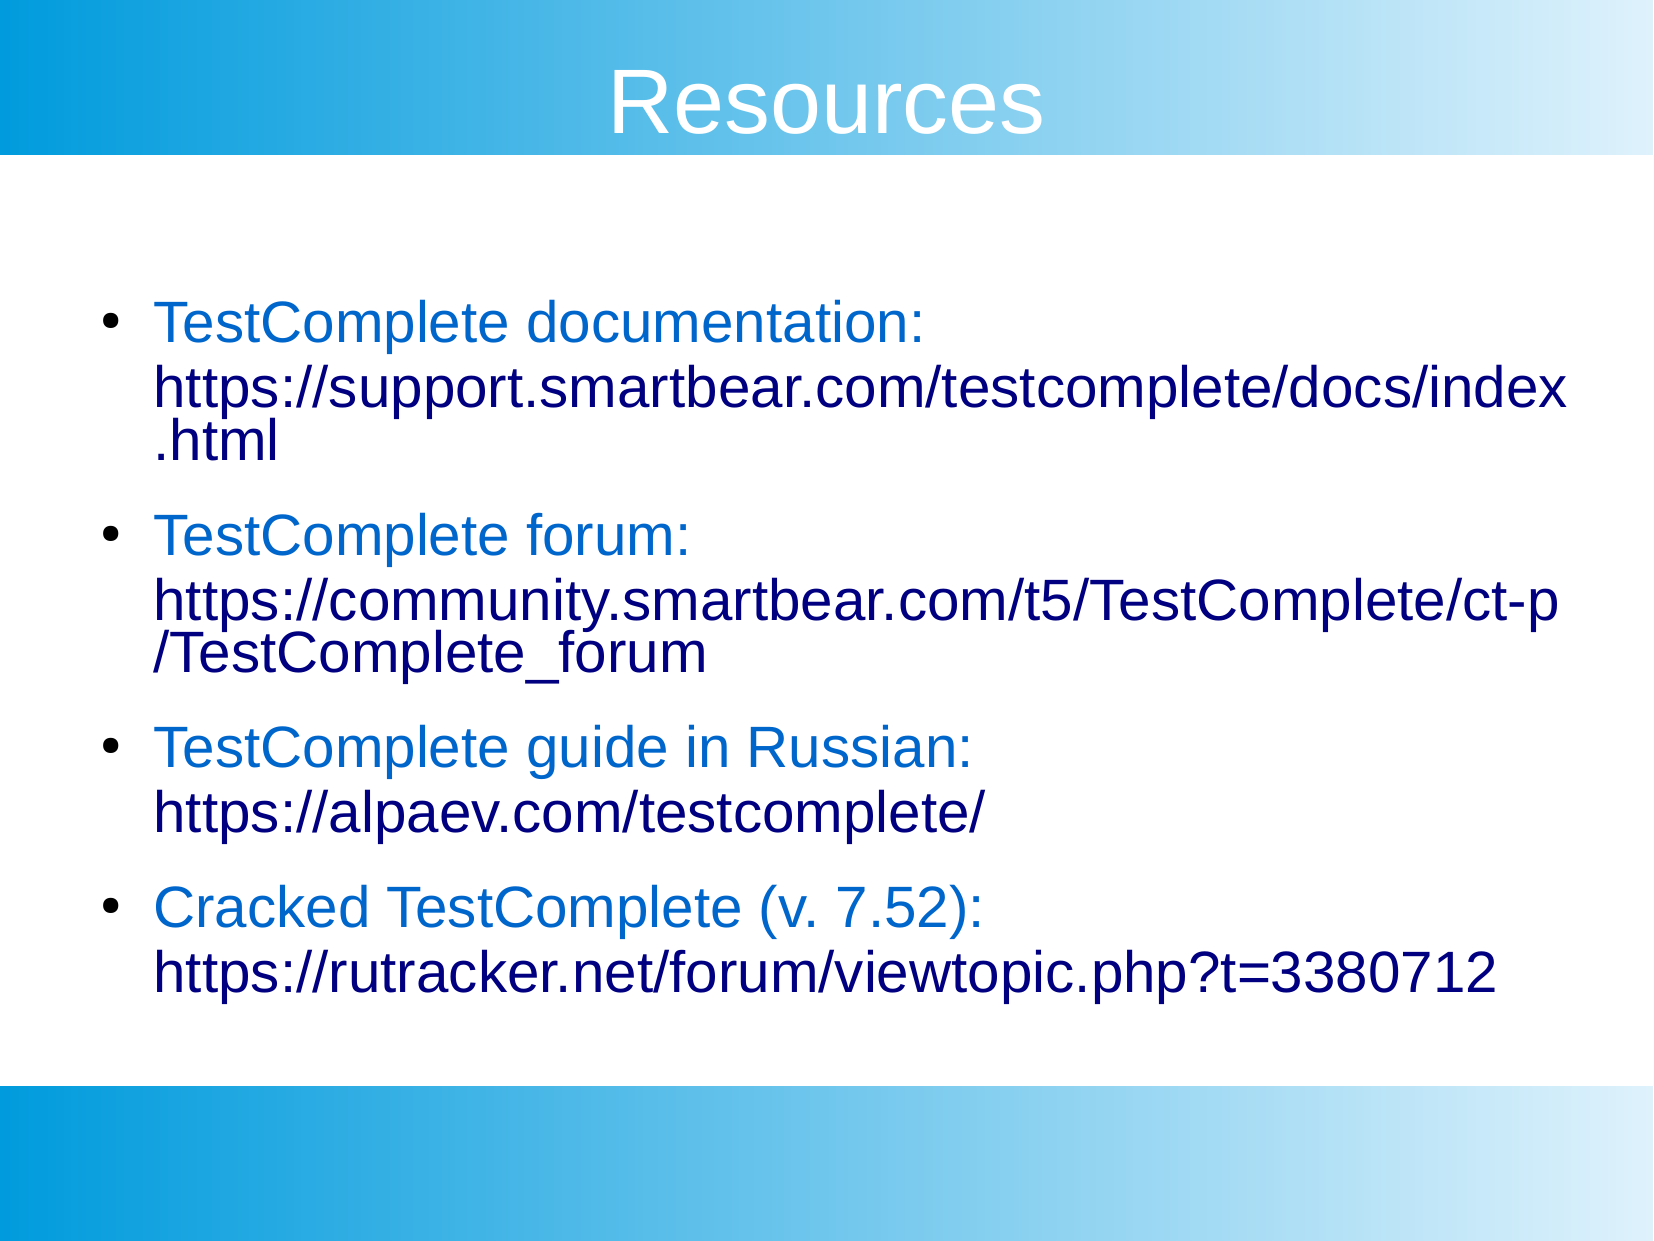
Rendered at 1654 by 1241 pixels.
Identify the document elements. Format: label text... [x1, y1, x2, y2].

title Resources [82, 49, 1571, 155]
list TestComplete documentation: https://support.smartbear.com/testcomplete/docs/index.html TestComplete forum: https://community.smartbear.com/t5/TestComplete/ct-p/TestComplete_forum TestComplete guide in Russian:https://alpaev.com/testcomplete/ Cracked TestComplete (v. 7.52):https://rutracker.net/forum/viewtopic.php?t=3380712 [82, 290, 1571, 1010]
